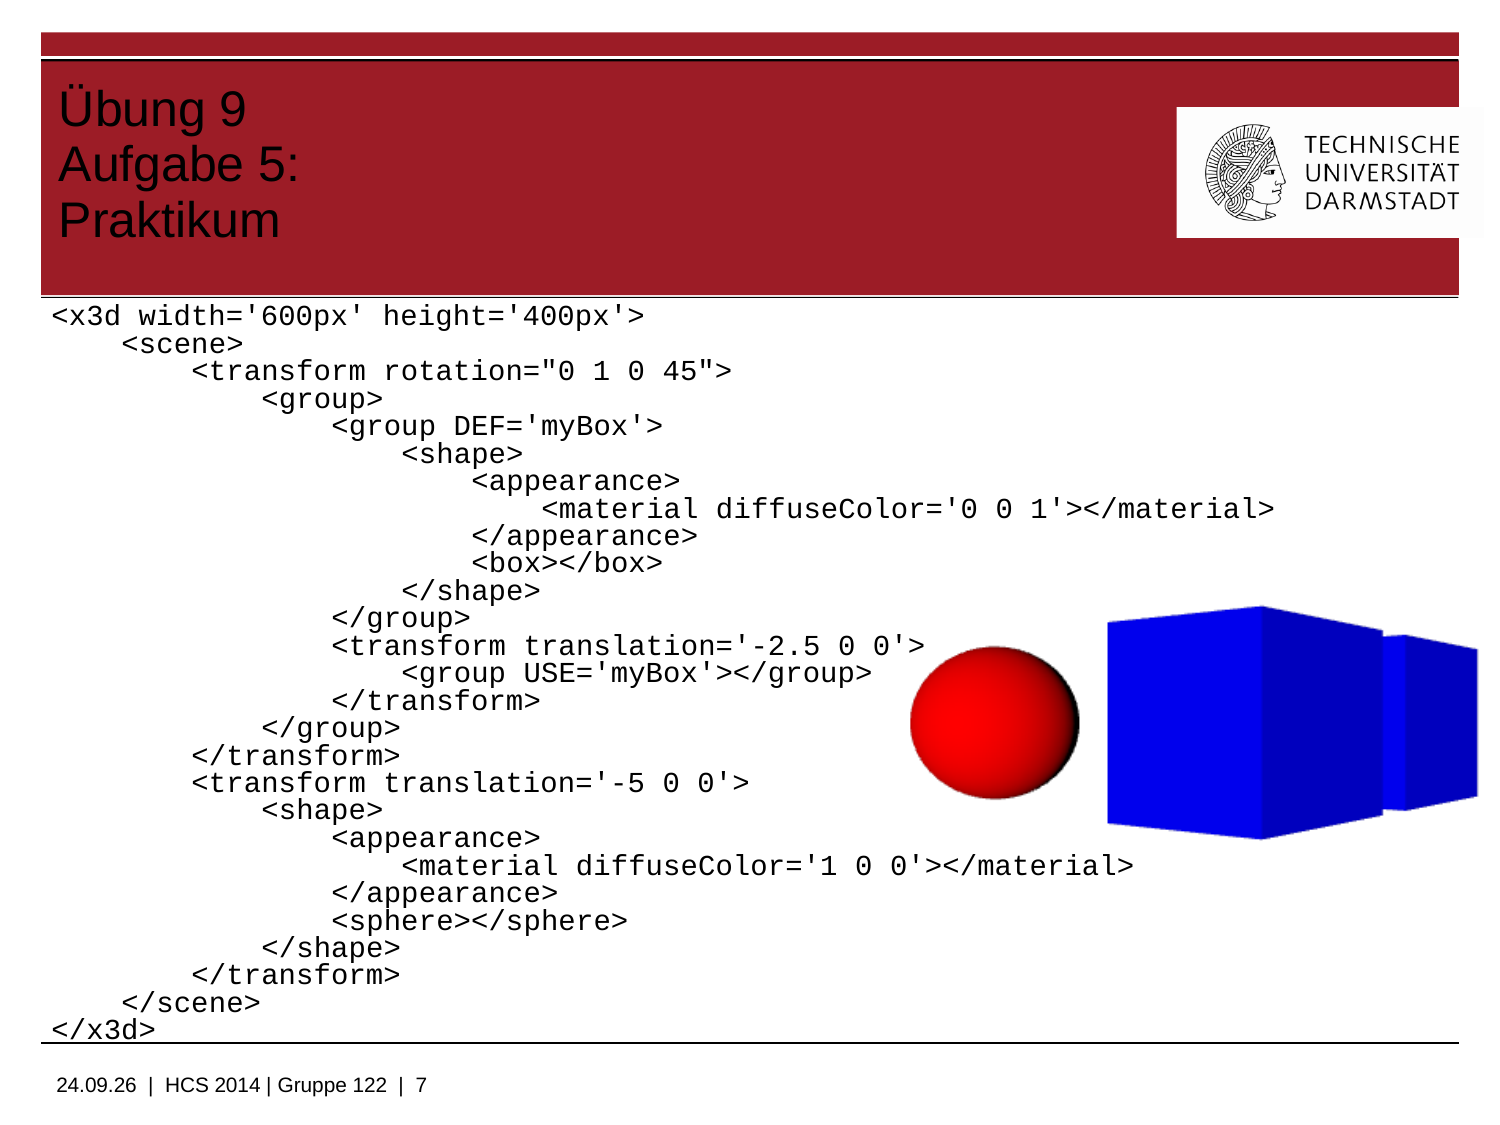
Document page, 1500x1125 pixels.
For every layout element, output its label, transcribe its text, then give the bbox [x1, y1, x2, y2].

picture [1176, 107, 1484, 238]
title Übung 9 Aufgabe 5: Praktikum [59, 80, 1149, 249]
list <x3d width='600px' height='400px'> <scene> <transform rotation="0 1 0 45"> <group> <group DEF='myBox'> <shape> <appearance> <material diffuseColor='0 0 1'></material> </appearance> <box></box> </shape> </group> <transform translation='-2.5 0 0'> <group USE='myBox'></group> </transform> </group> </transform> <transform translation='-5 0 0'> <shape> <appearance> <material diffuseColor='1 0 0'></material> </appearance> <sphere></sphere> </shape> </transform> </scene> </x3d> [51, 307, 1386, 1052]
picture [1386, 566, 1493, 852]
